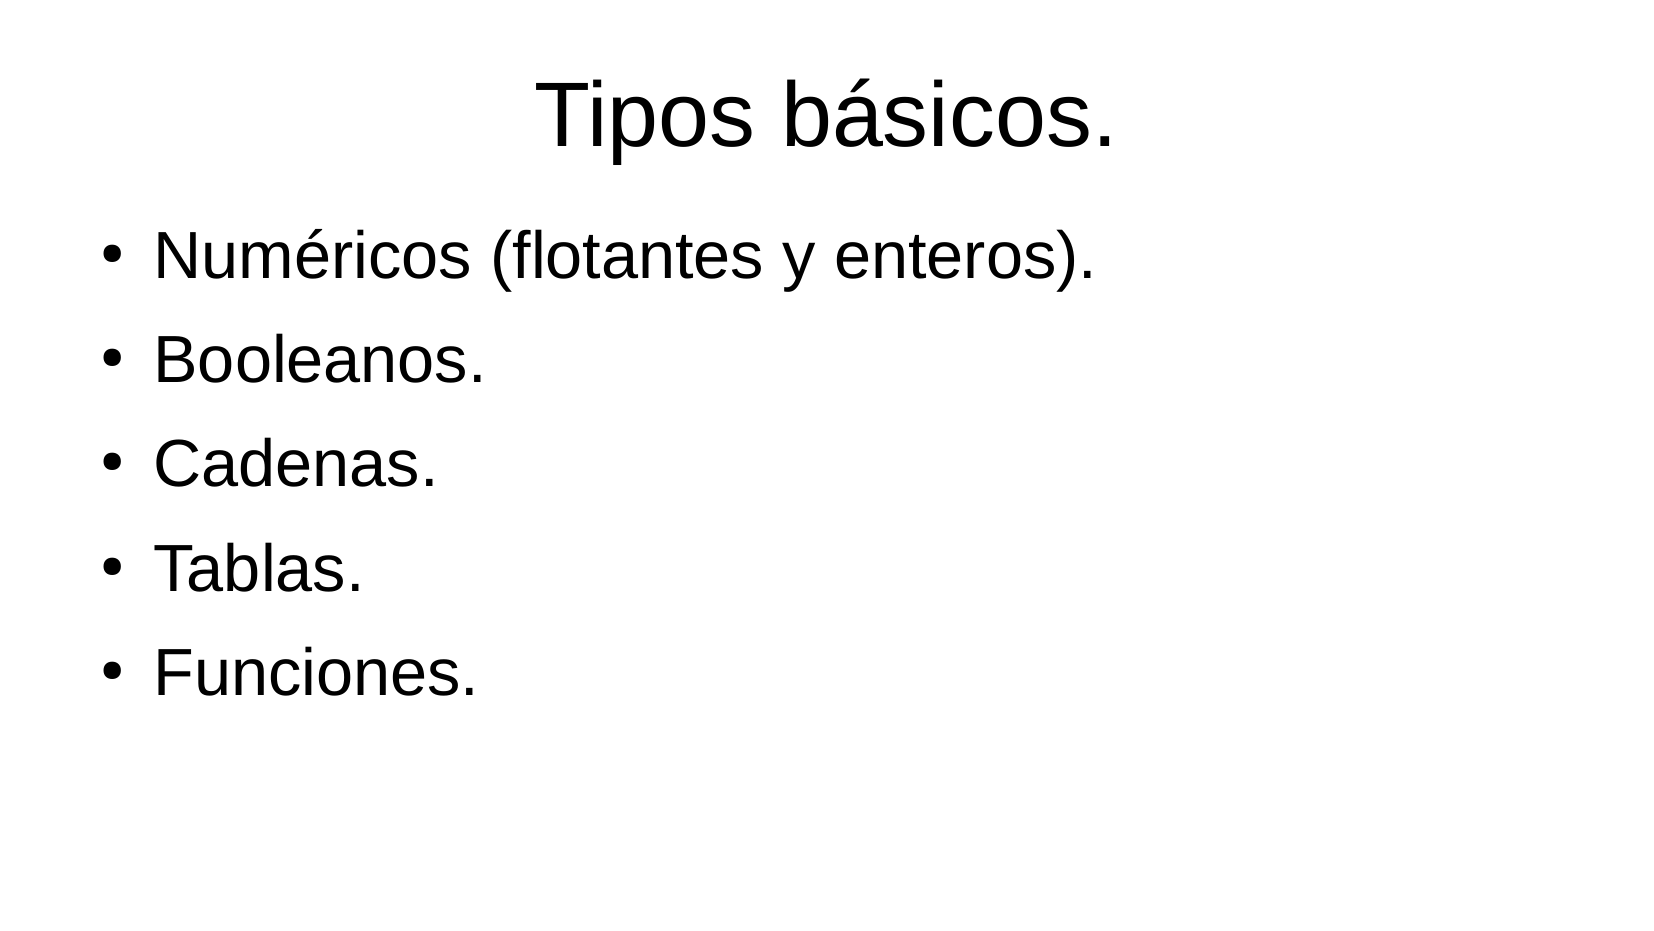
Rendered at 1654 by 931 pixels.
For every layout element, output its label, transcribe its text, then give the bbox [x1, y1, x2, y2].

list Numéricos (flotantes y enteros). Booleanos. Cadenas. Tablas. Funciones. [82, 217, 1571, 758]
title Tipos básicos. [82, 37, 1571, 193]
